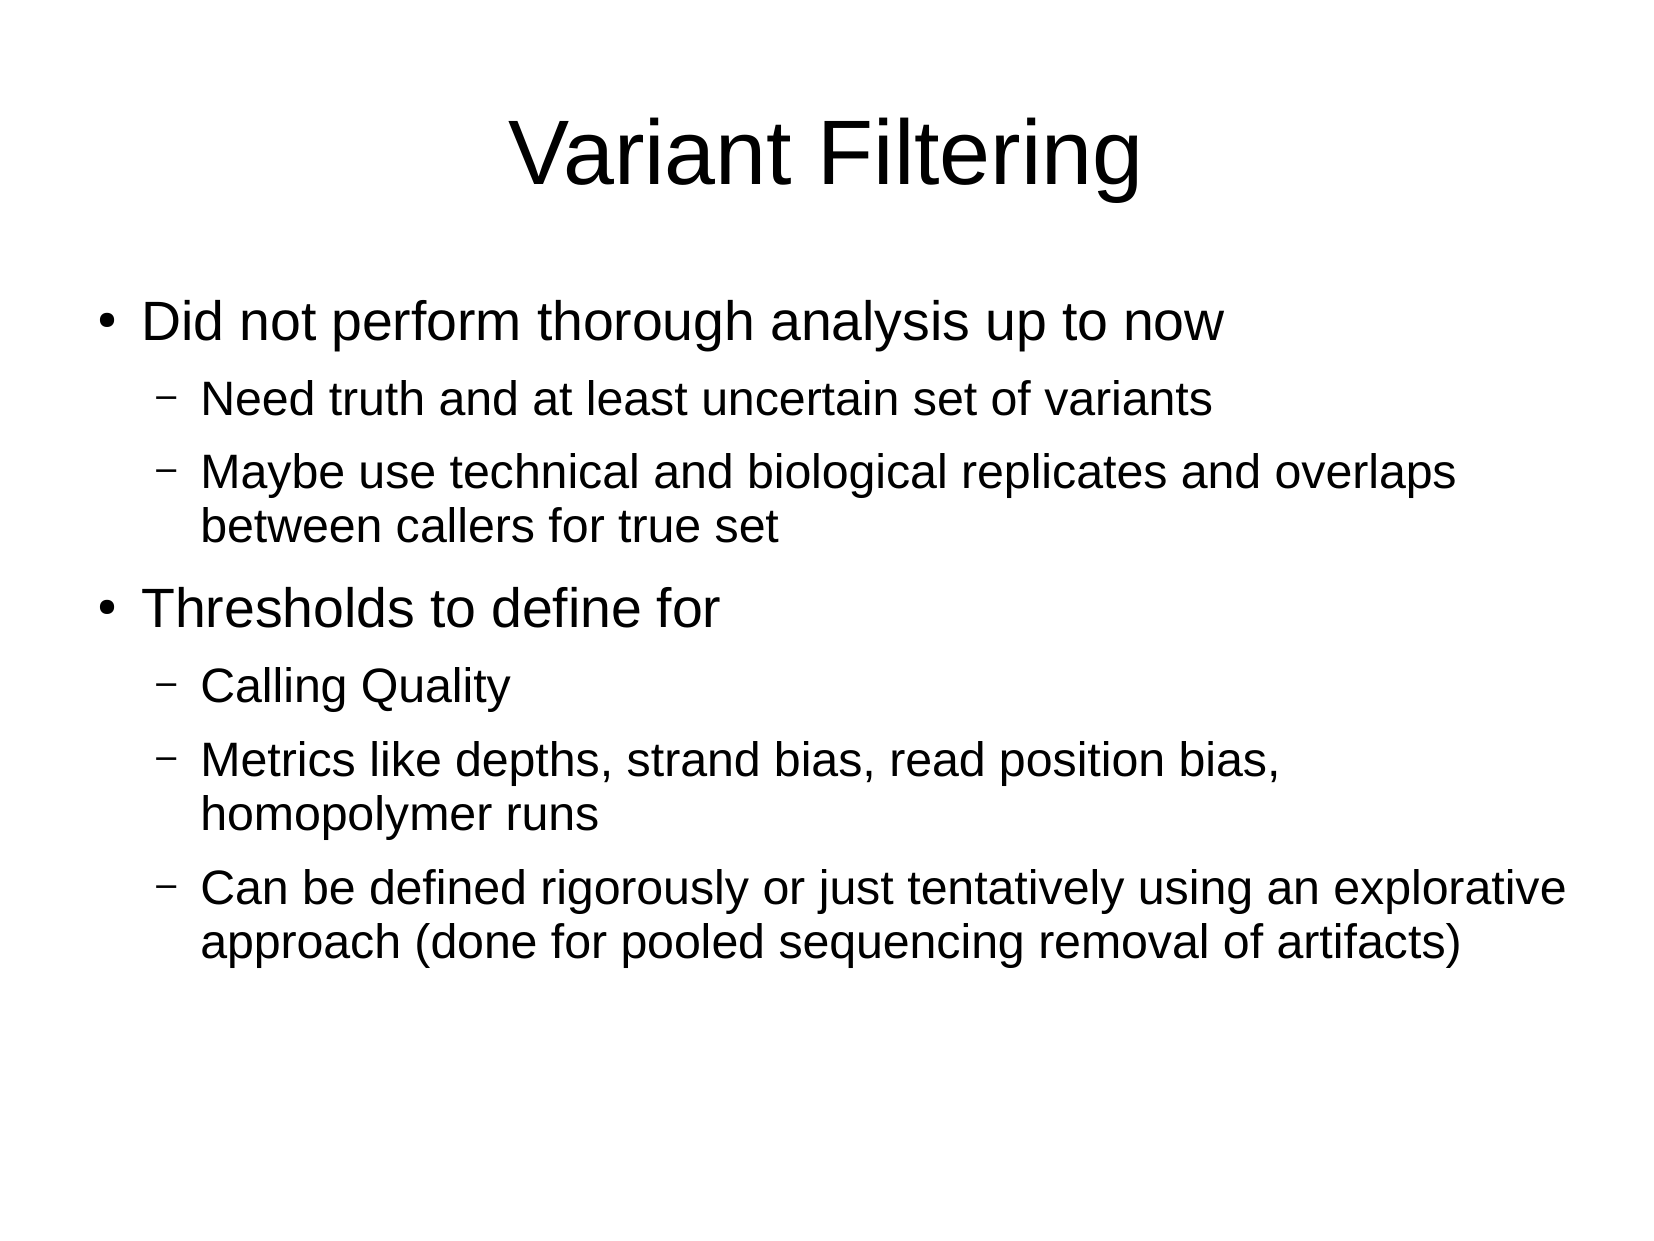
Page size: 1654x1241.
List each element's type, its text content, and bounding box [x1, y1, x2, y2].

title Variant Filtering [82, 49, 1571, 257]
text_box [82, 290, 1571, 1010]
